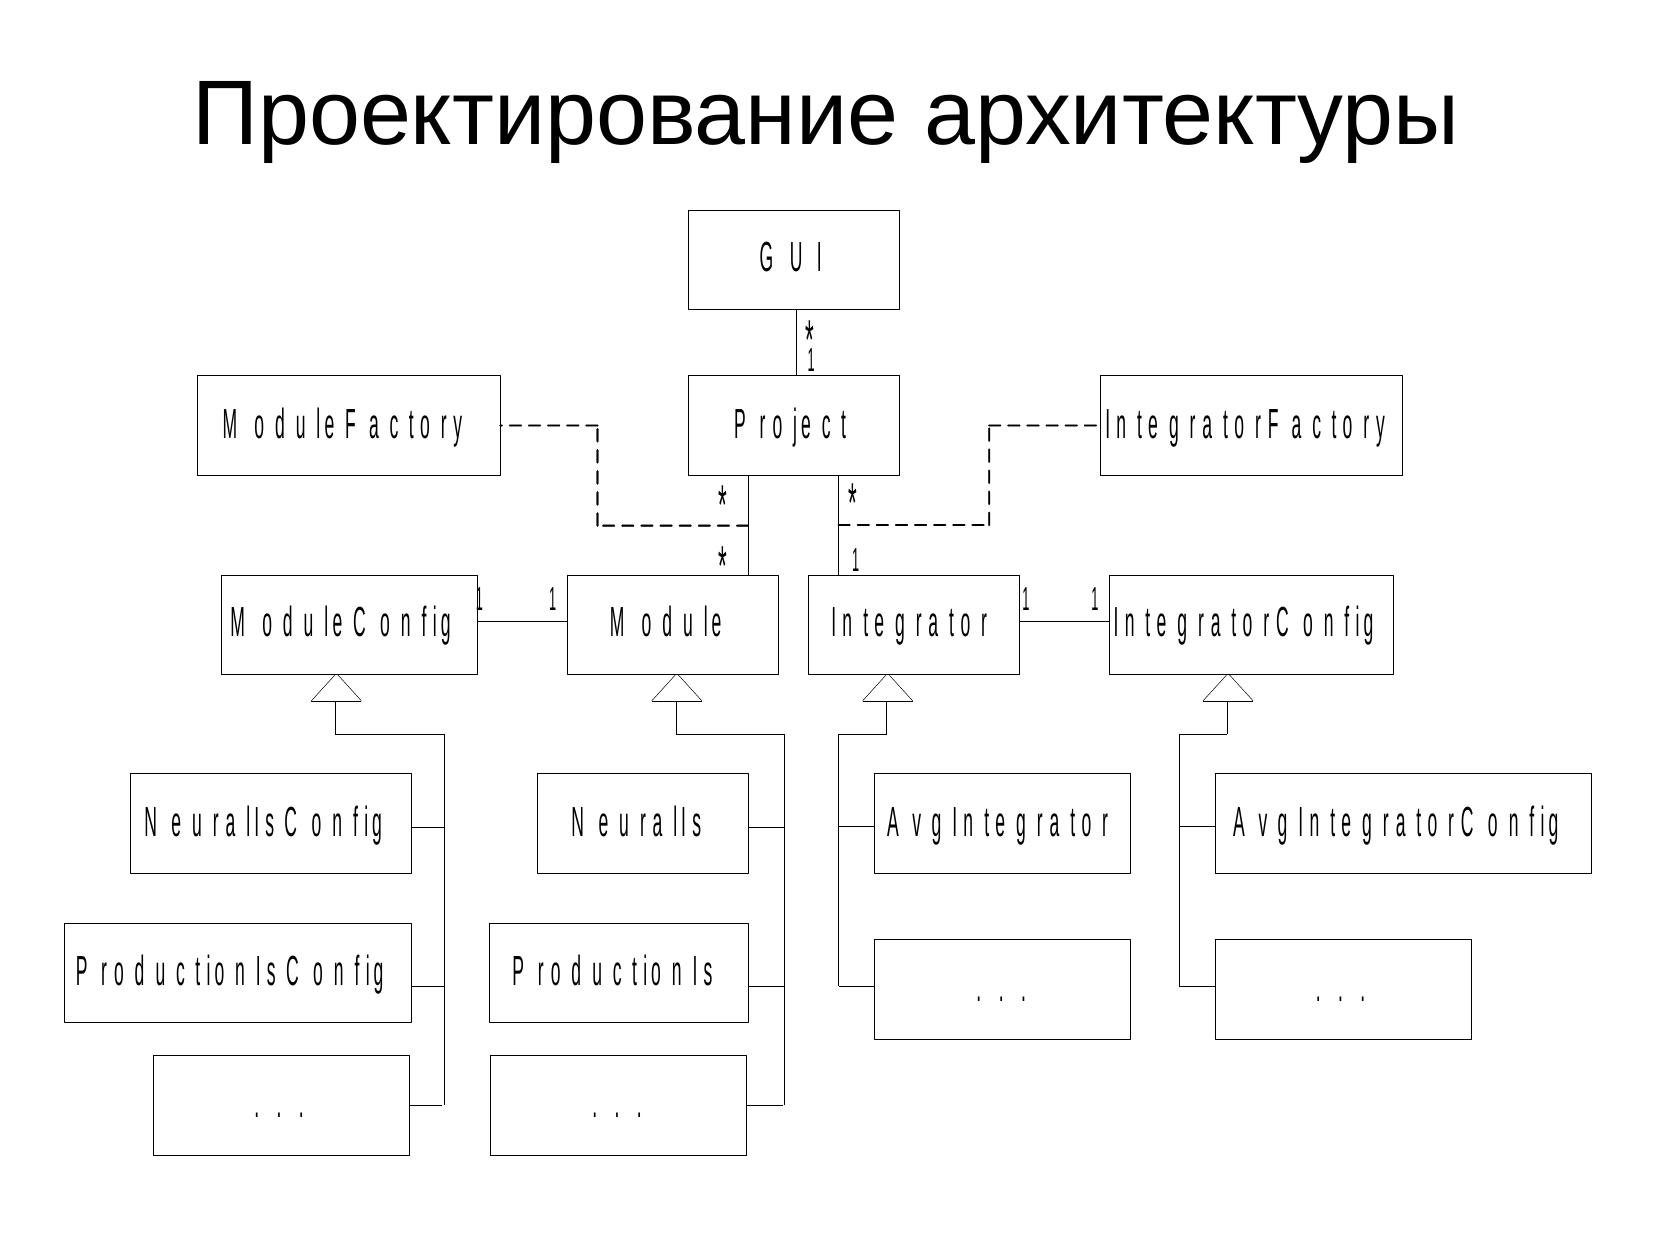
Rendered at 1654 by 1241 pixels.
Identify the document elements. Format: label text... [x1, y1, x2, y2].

title Проектирование архитектуры [82, 49, 1571, 178]
picture [61, 206, 1595, 1159]
